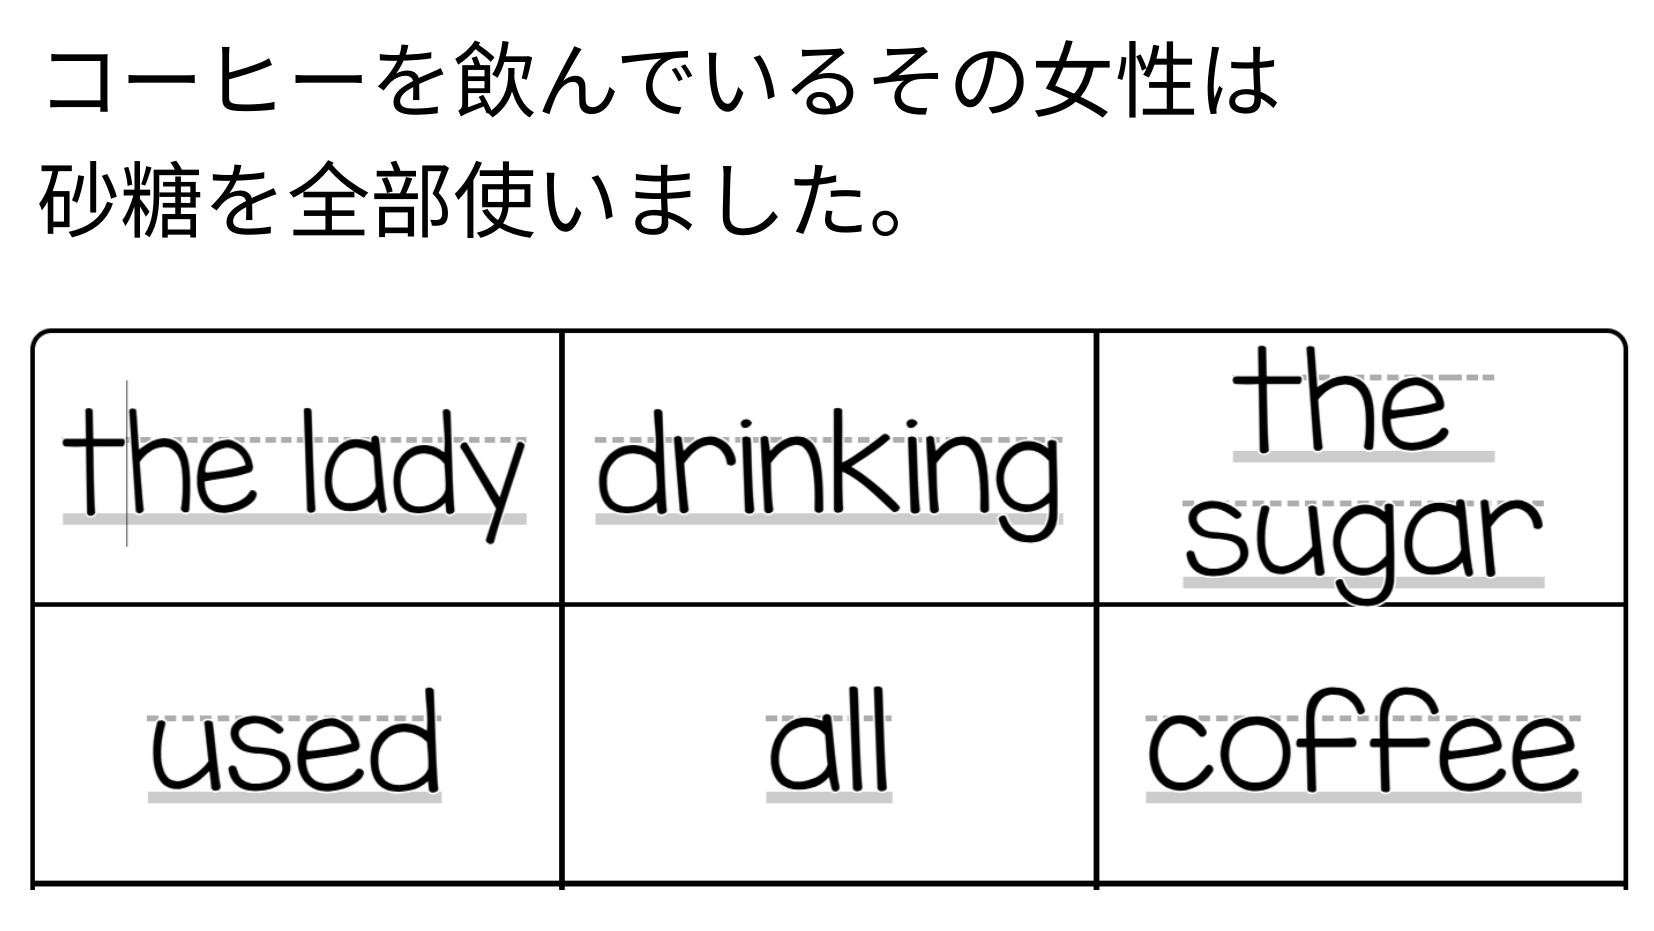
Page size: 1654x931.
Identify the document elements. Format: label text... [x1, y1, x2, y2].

title コーヒーを飲んでいるその女性は 砂糖を全部使いました。 [37, 19, 1613, 252]
picture [20, 325, 1634, 890]
